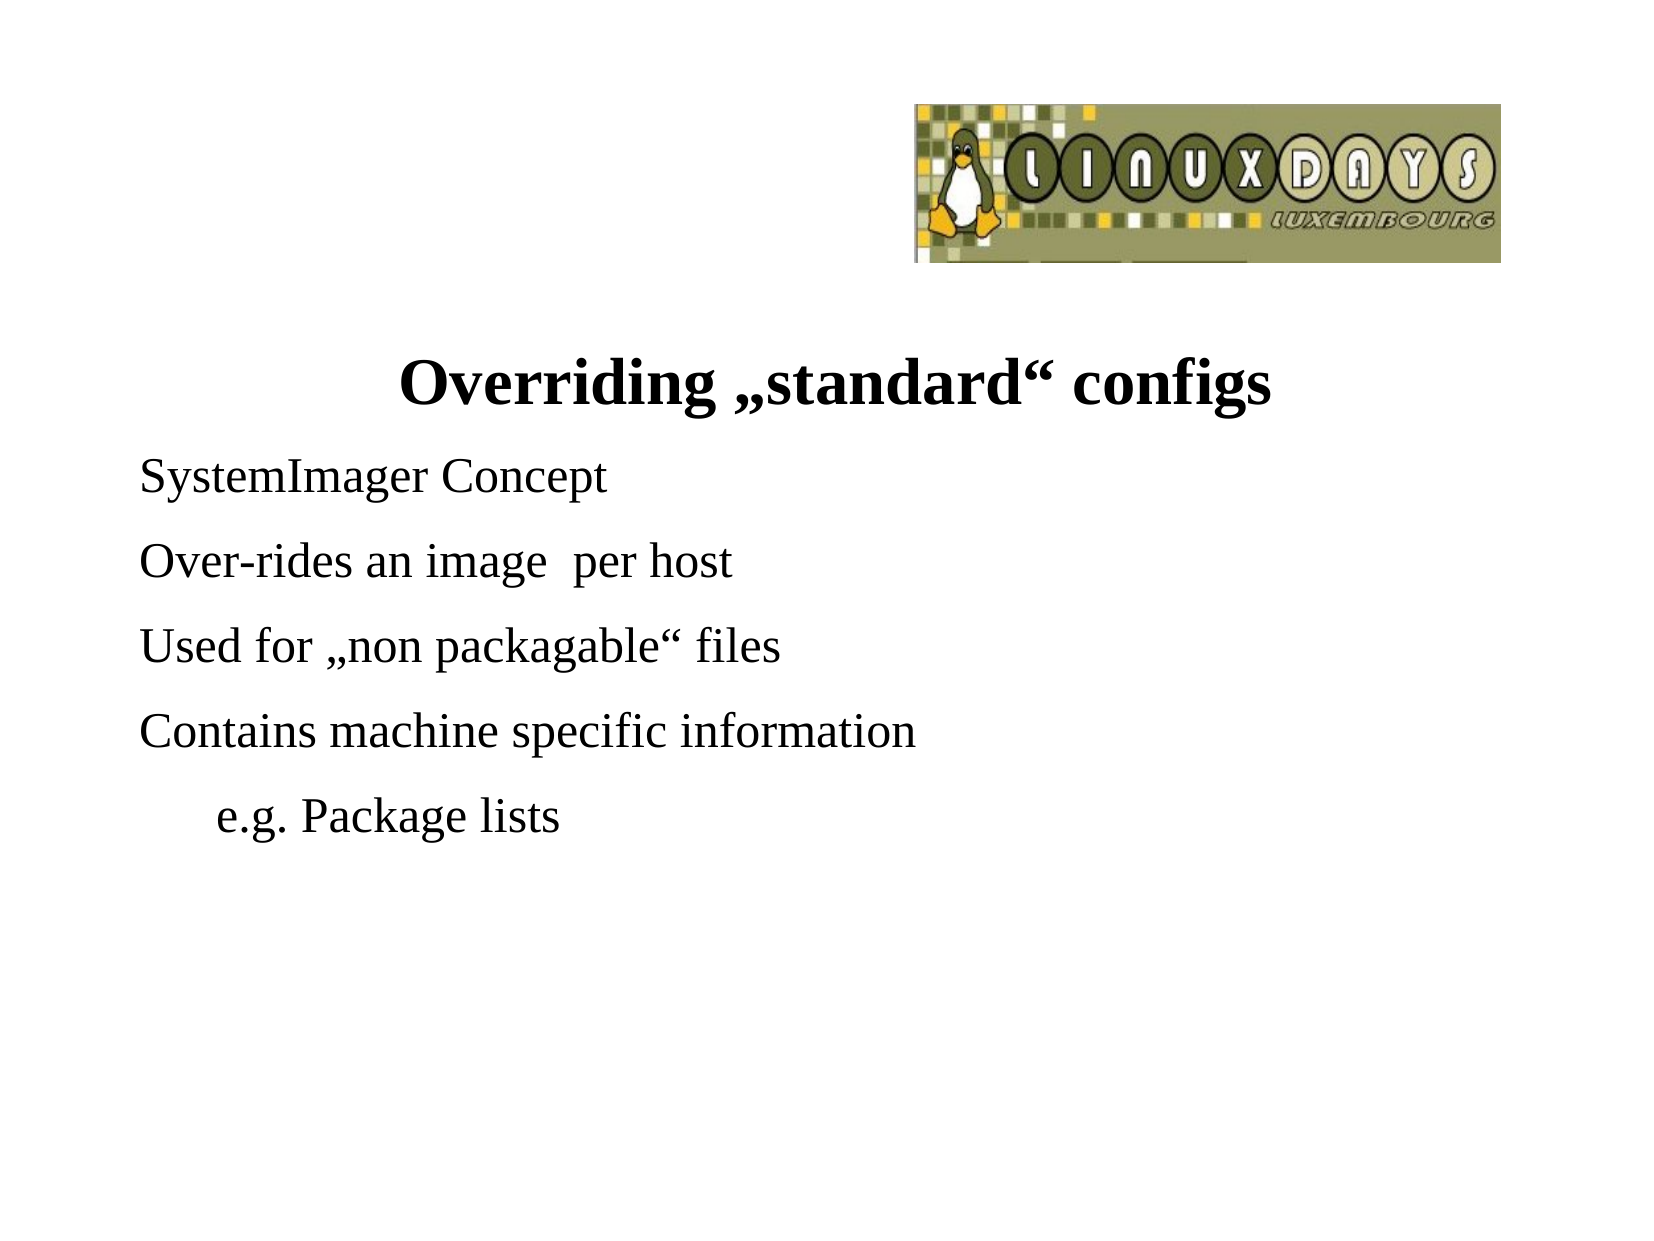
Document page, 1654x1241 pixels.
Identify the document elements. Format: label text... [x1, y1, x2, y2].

list Overriding „standard“ configs SystemImager Concept Over-rides an image per host Used for „non packagable“ files Contains machine specific information e.g. Package lists [121, 344, 1534, 1127]
picture [914, 104, 1501, 263]
